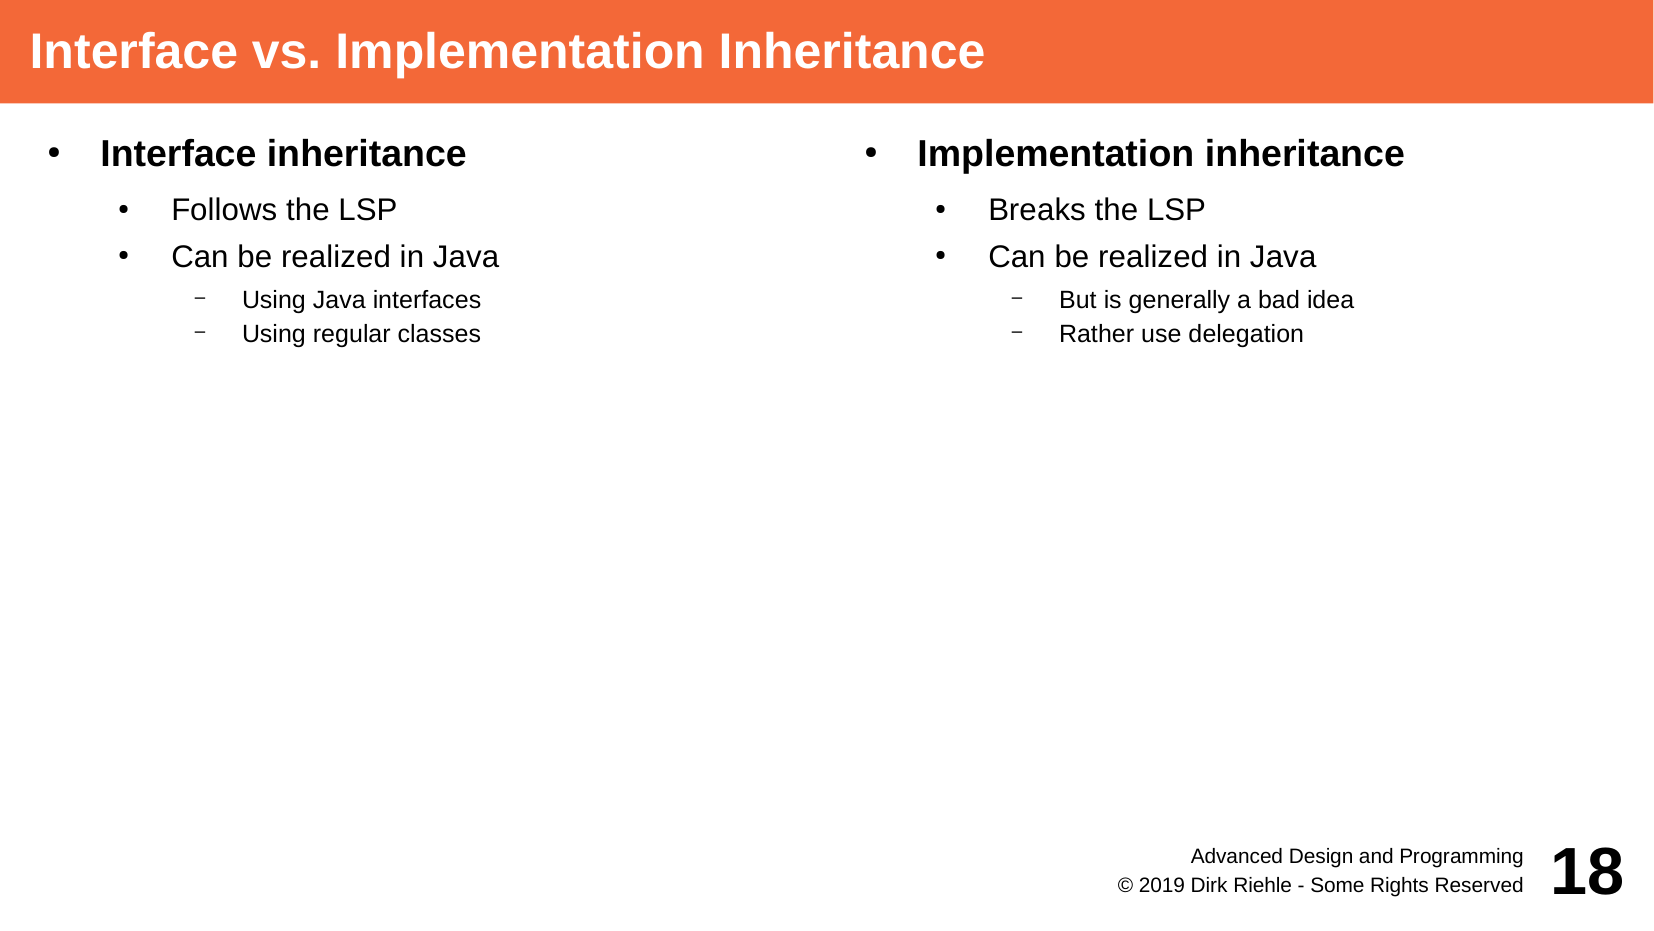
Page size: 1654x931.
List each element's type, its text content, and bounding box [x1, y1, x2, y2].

list Implementation inheritance Breaks the LSP Can be realized in Java But is generally a bad idea Rather use delegation [846, 132, 1625, 813]
list Interface inheritance Follows the LSP Can be realized in Java Using Java interfaces Using regular classes [29, 132, 808, 813]
title Interface vs. Implementation Inheritance [0, 0, 1654, 104]
